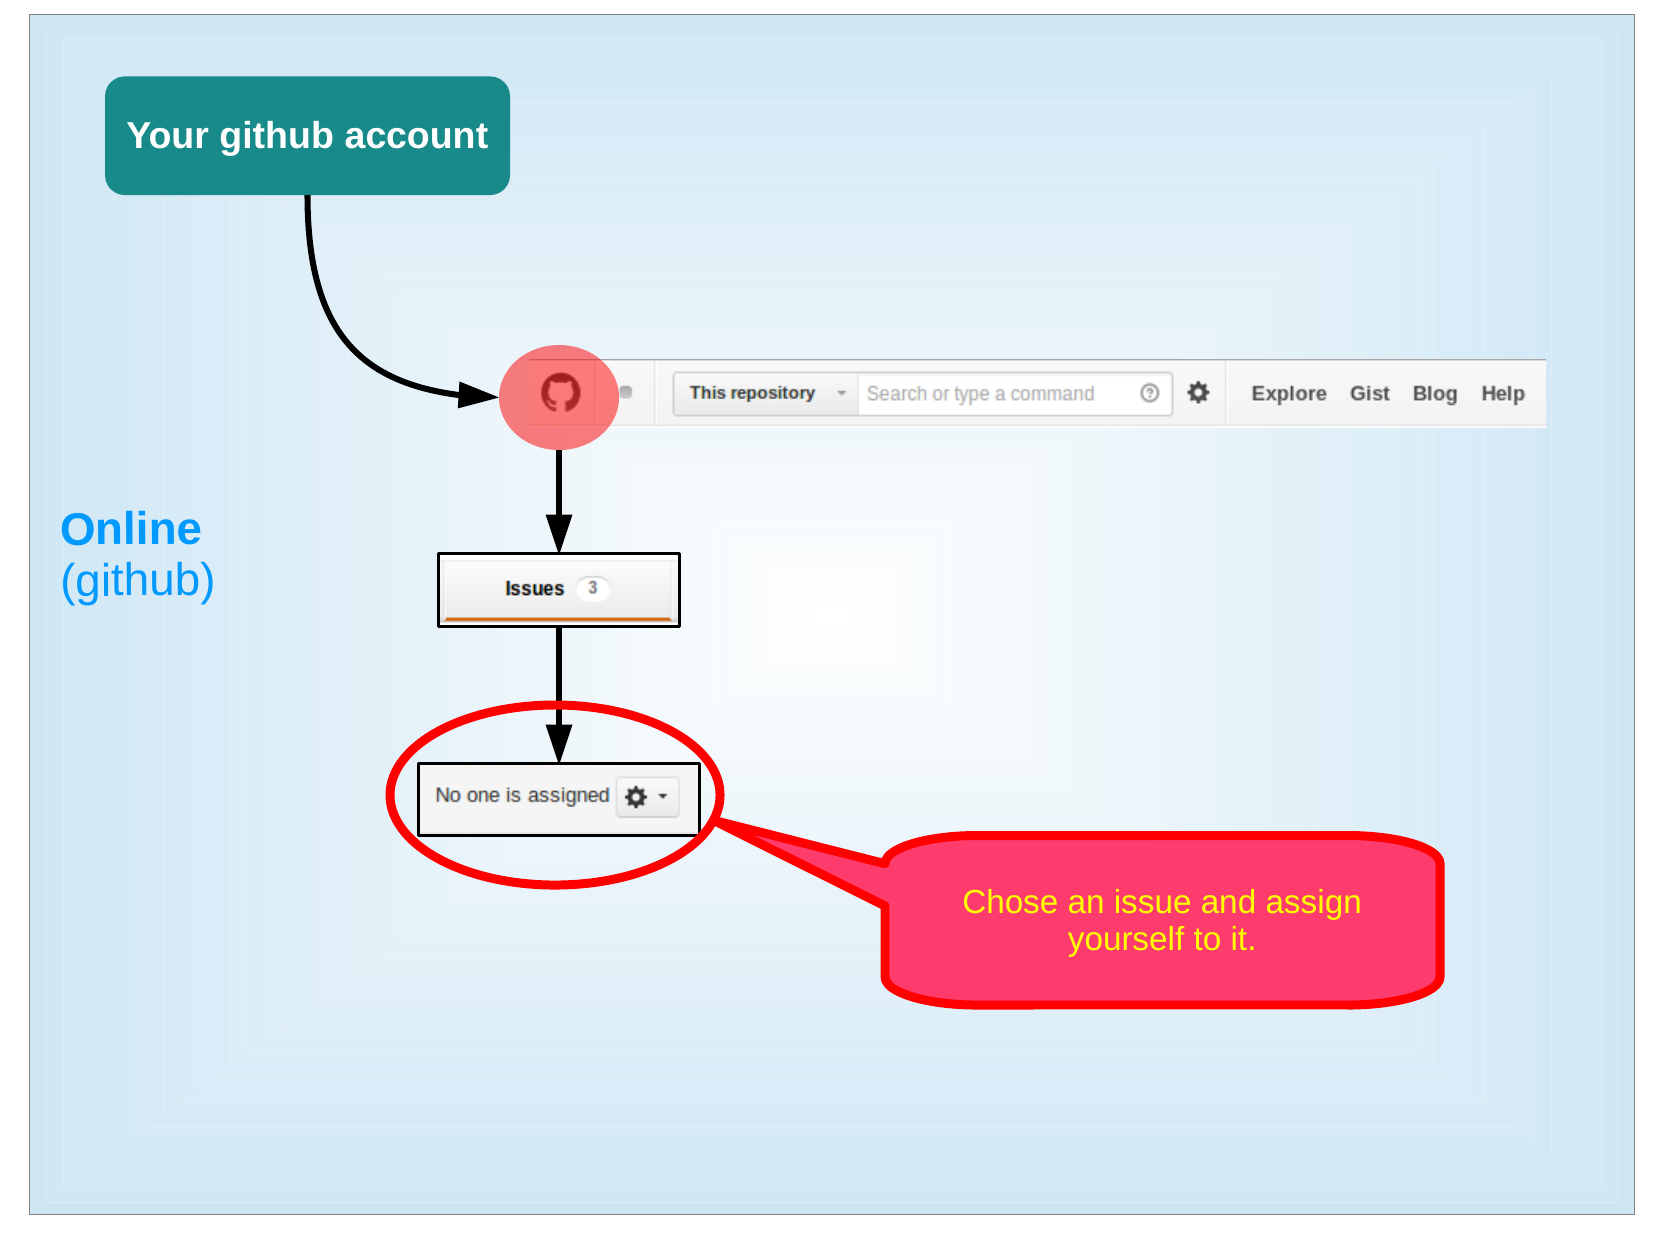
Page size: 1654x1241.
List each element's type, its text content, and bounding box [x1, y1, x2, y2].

text_box Your github account [105, 76, 511, 196]
picture [420, 765, 699, 834]
text_box [29, 14, 1635, 1215]
picture [602, 359, 1546, 428]
picture [440, 555, 678, 626]
text_box Online (github) [45, 495, 231, 614]
text_box Chose an issue and assign yourself to it. [718, 821, 1441, 1006]
